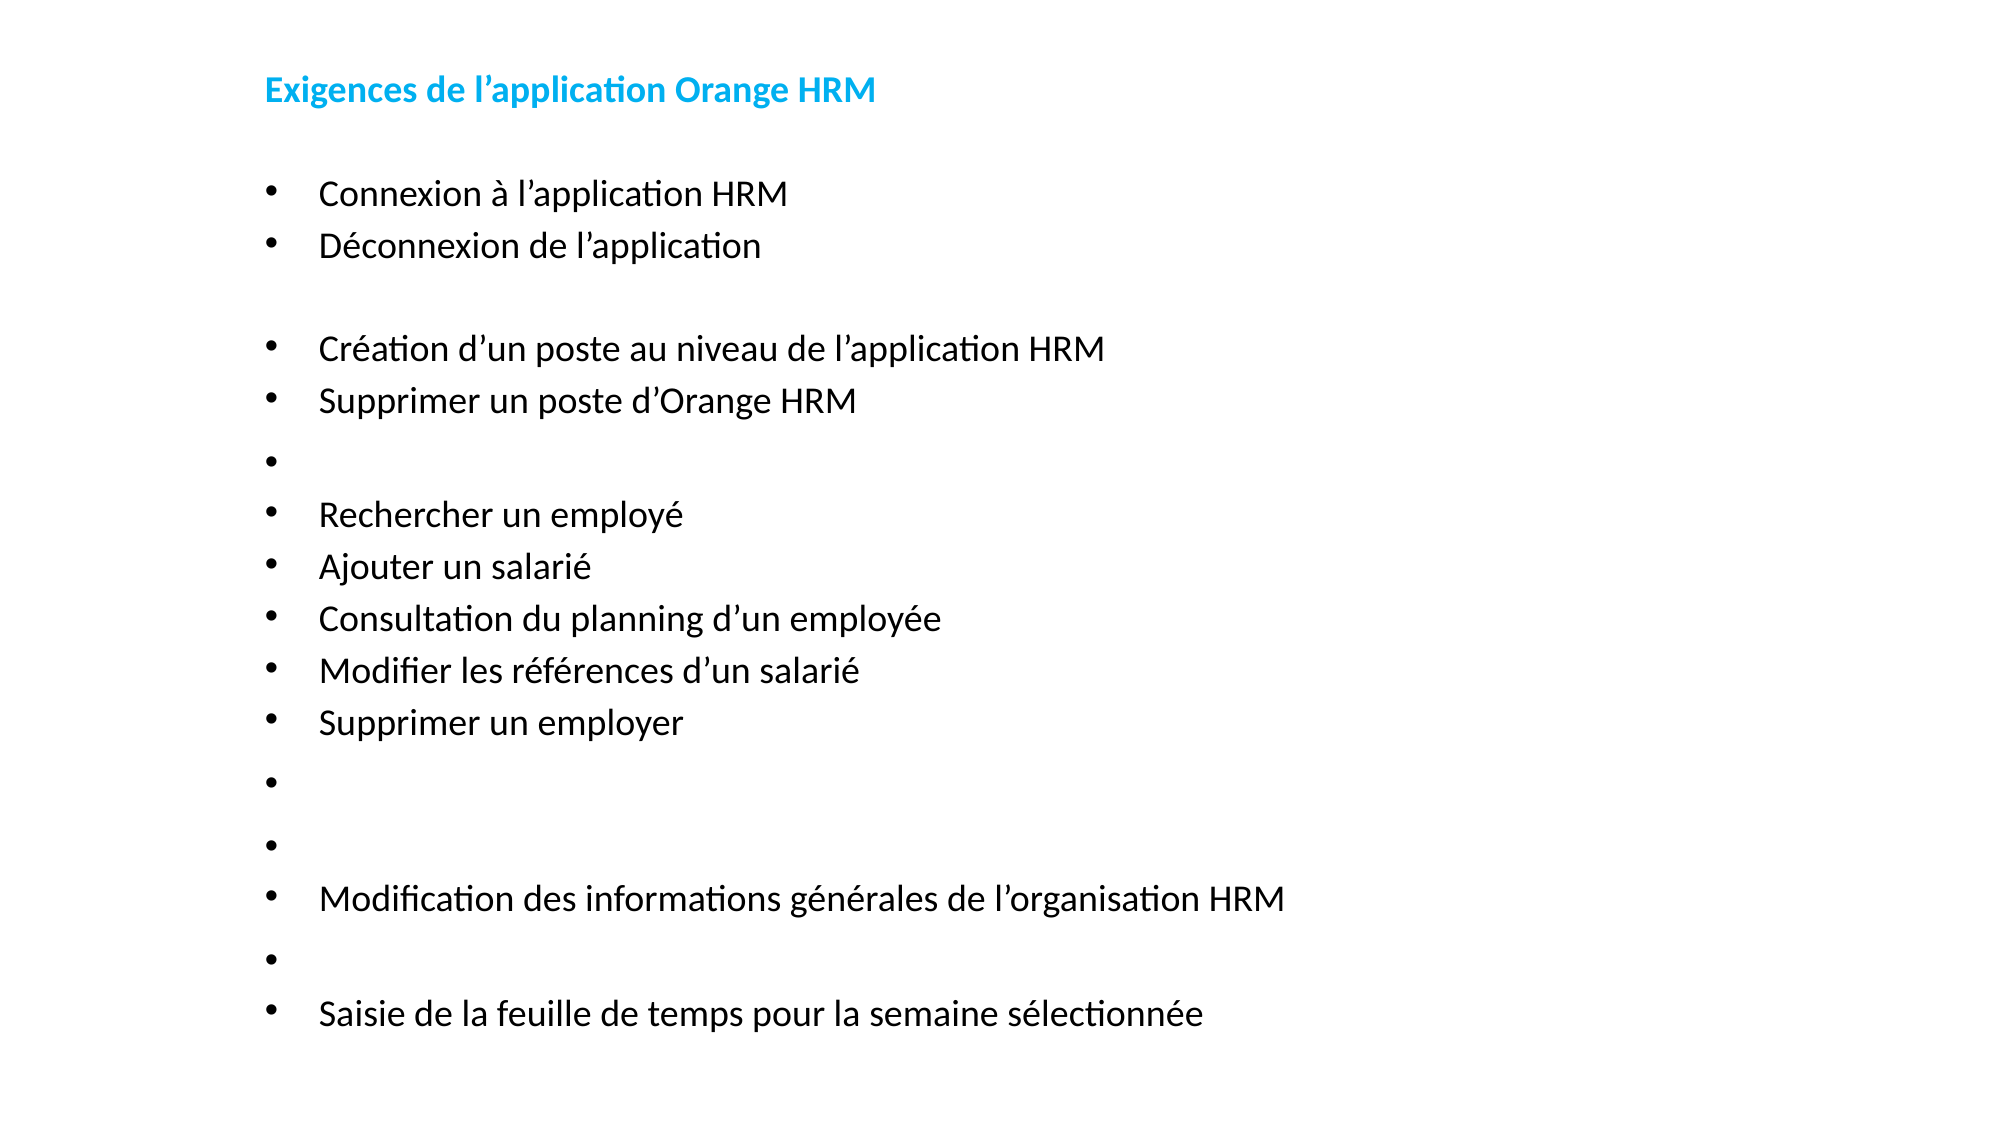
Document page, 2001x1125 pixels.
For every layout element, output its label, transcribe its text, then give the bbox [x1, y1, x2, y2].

subtitle Exigences de l’application Orange HRM Connexion à l’application HRM Déconnexion de l’application Création d’un poste au niveau de l’application HRM Supprimer un poste d’Orange HRM Rechercher un employé Ajouter un salarié Consultation du planning d’un employée Modifier les références d’un salarié Supprimer un employer Modification des informations générales de l’organisation HRM Saisie de la feuille de temps pour la semaine sélectionnée [249, 69, 1750, 1045]
